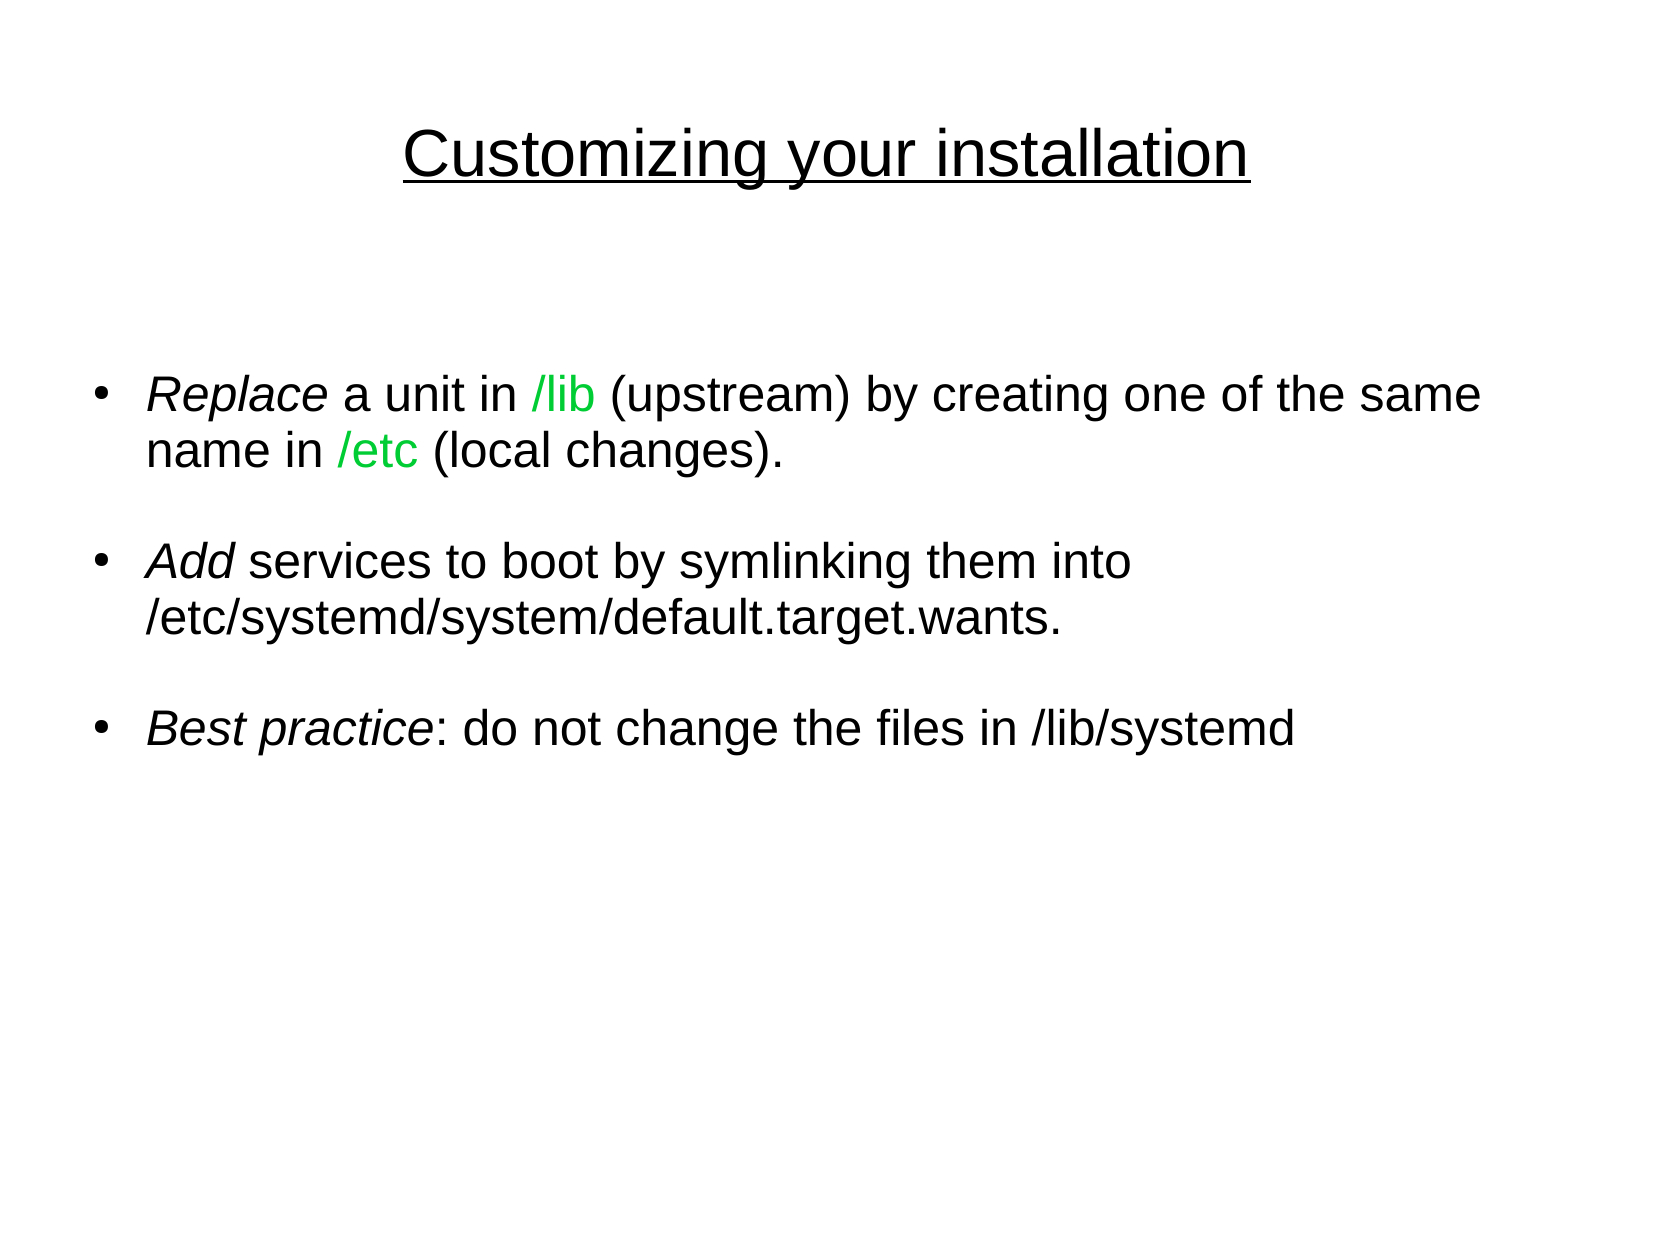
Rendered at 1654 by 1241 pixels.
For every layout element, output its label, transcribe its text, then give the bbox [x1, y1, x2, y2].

title Customizing your installation [82, 49, 1571, 257]
list Replace a unit in /lib (upstream) by creating one of the same name in /etc (local changes). Add services to boot by symlinking them into /etc/systemd/system/default.target.wants. Best practice: do not change the files in /lib/systemd [75, 290, 1576, 1171]
